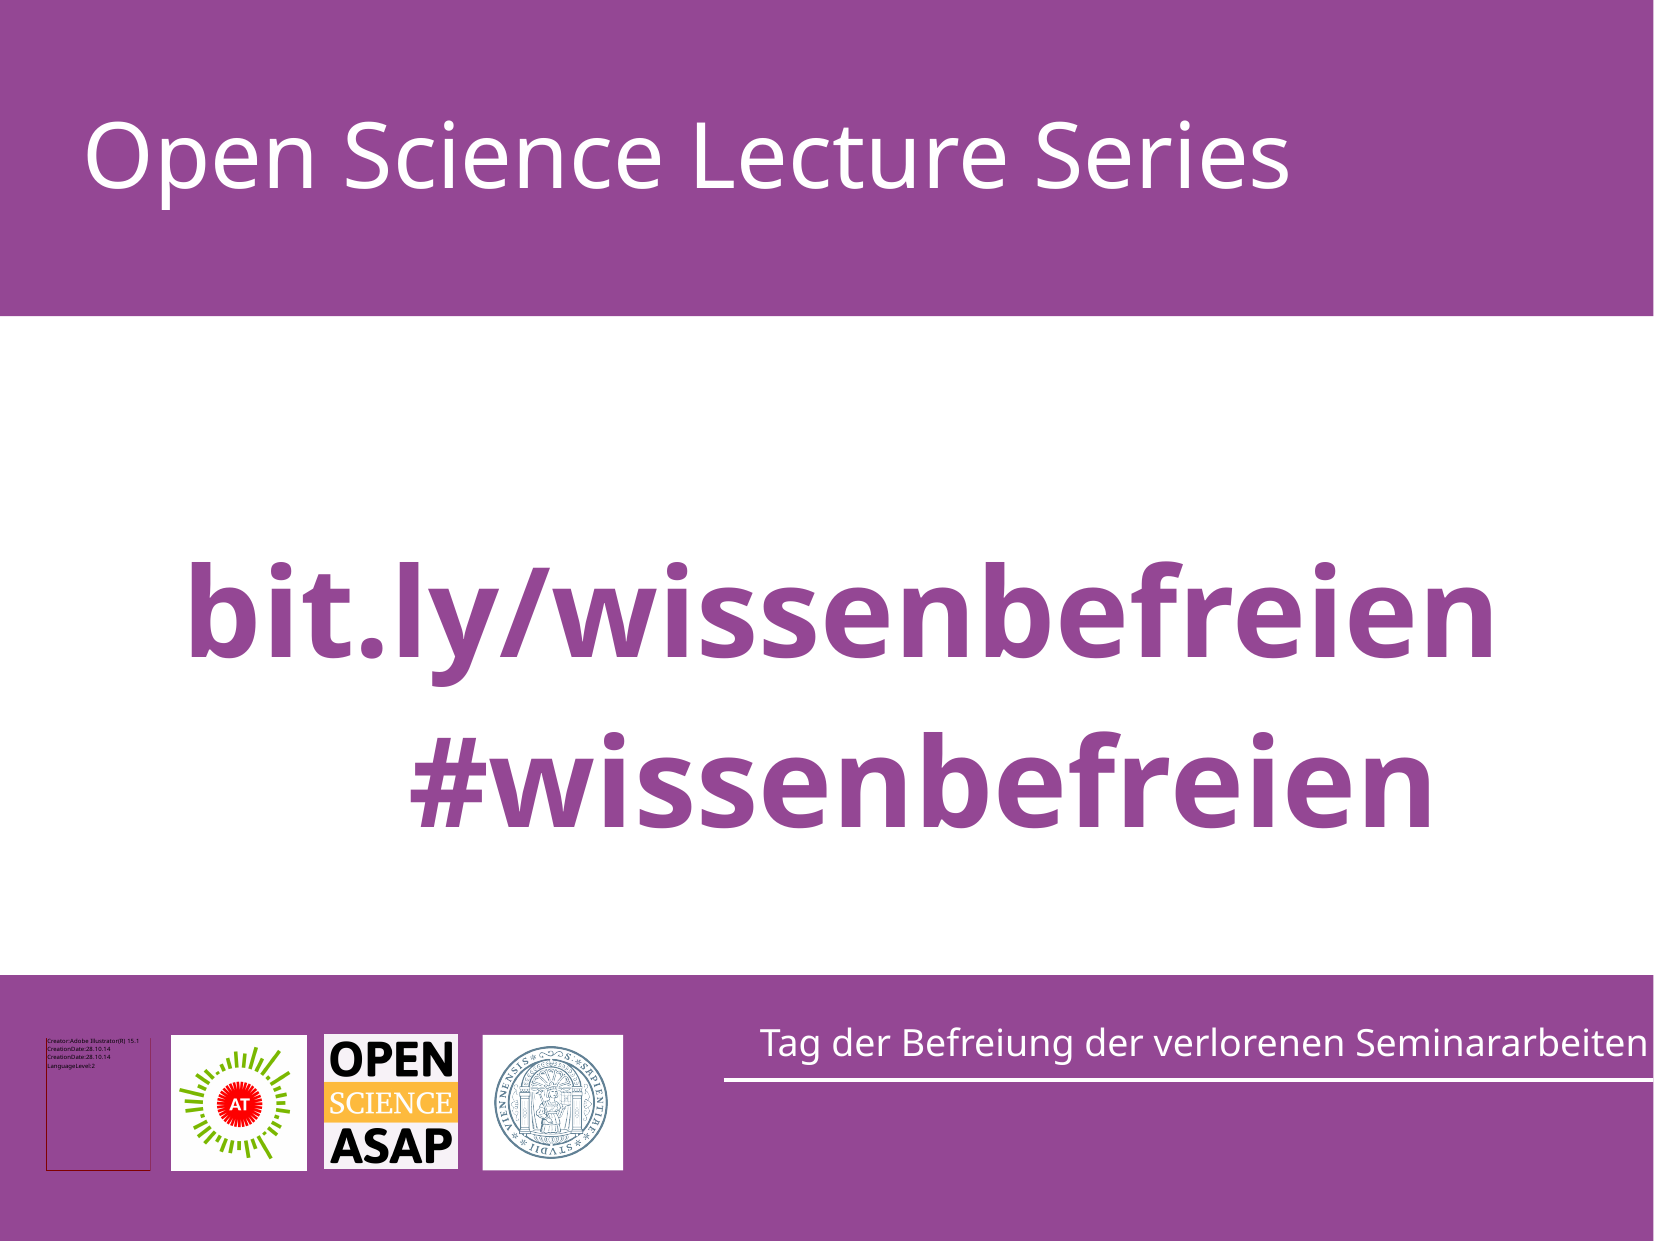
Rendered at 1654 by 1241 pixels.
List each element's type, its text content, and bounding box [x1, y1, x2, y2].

picture [324, 1034, 458, 1169]
picture [45, 1039, 151, 1171]
text_box [0, 0, 1654, 1241]
text_box bit.ly/wissenbefreien #wissenbefreien [168, 515, 1654, 812]
picture [494, 1046, 608, 1159]
text_box Tag der Befreiung der verlorenen Seminararbeiten [745, 1009, 1631, 1067]
title Open Science Lecture Series [82, 49, 1571, 257]
picture [171, 1035, 307, 1171]
